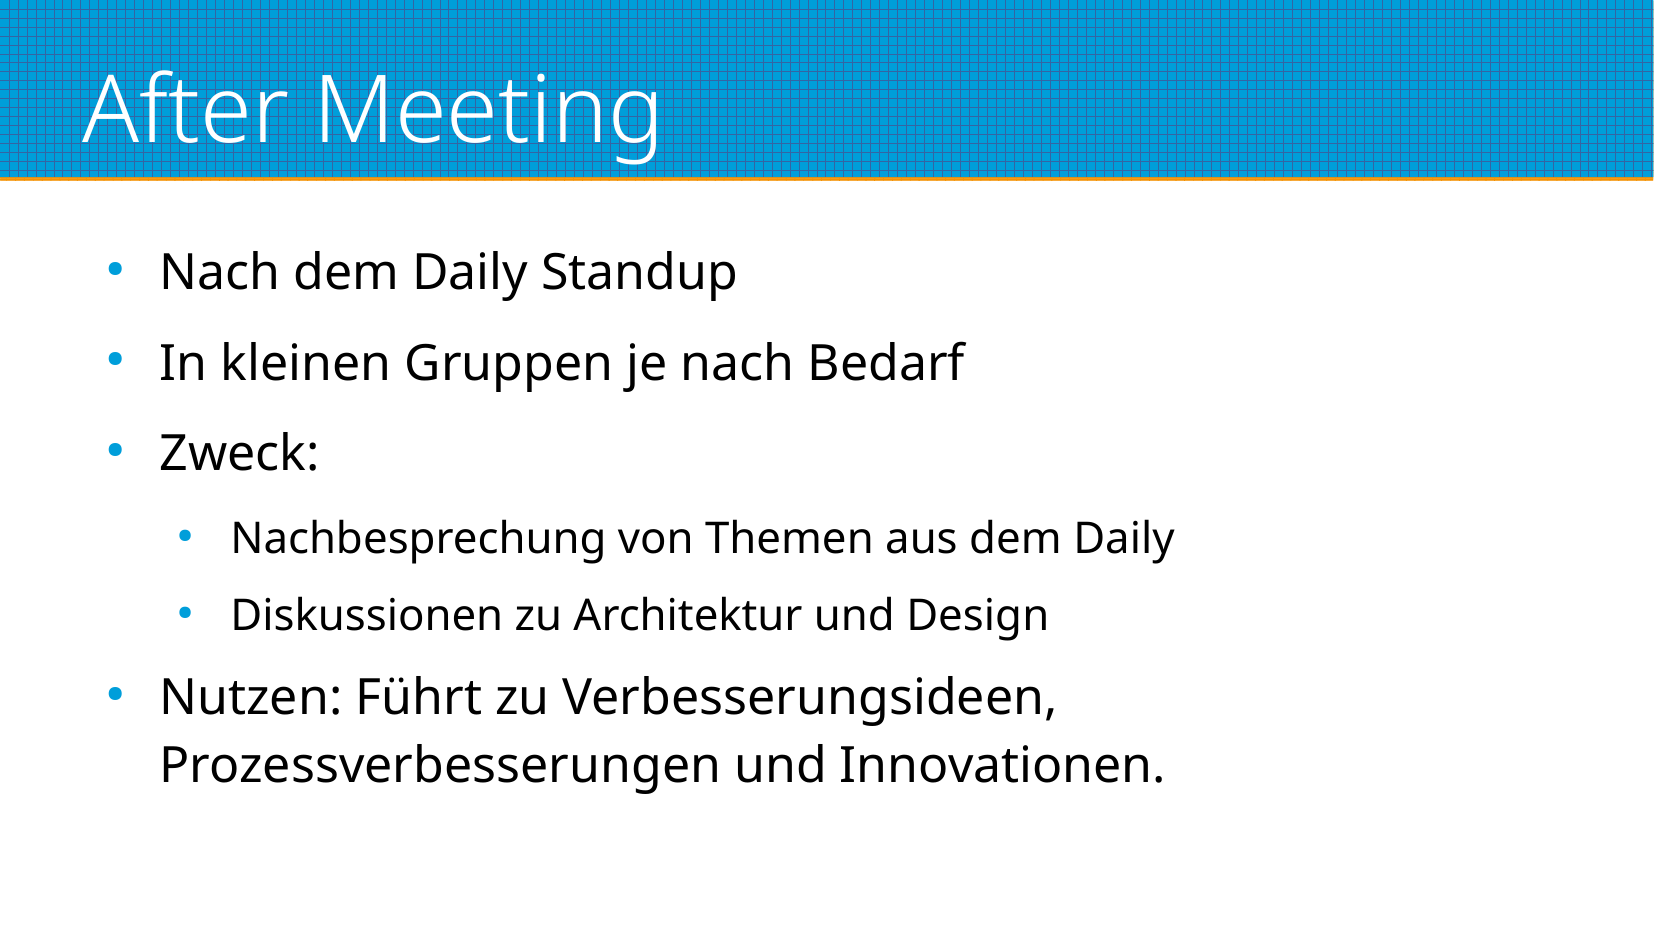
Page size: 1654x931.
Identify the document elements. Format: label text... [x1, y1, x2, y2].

list Nach dem Daily Standup In kleinen Gruppen je nach Bedarf Zweck: Nachbesprechung von Themen aus dem Daily Diskussionen zu Architektur und Design Nutzen: Führt zu Verbesserungsideen, Prozessverbesserungen und Innovationen. [88, 236, 1565, 813]
title After Meeting [82, 14, 1571, 171]
